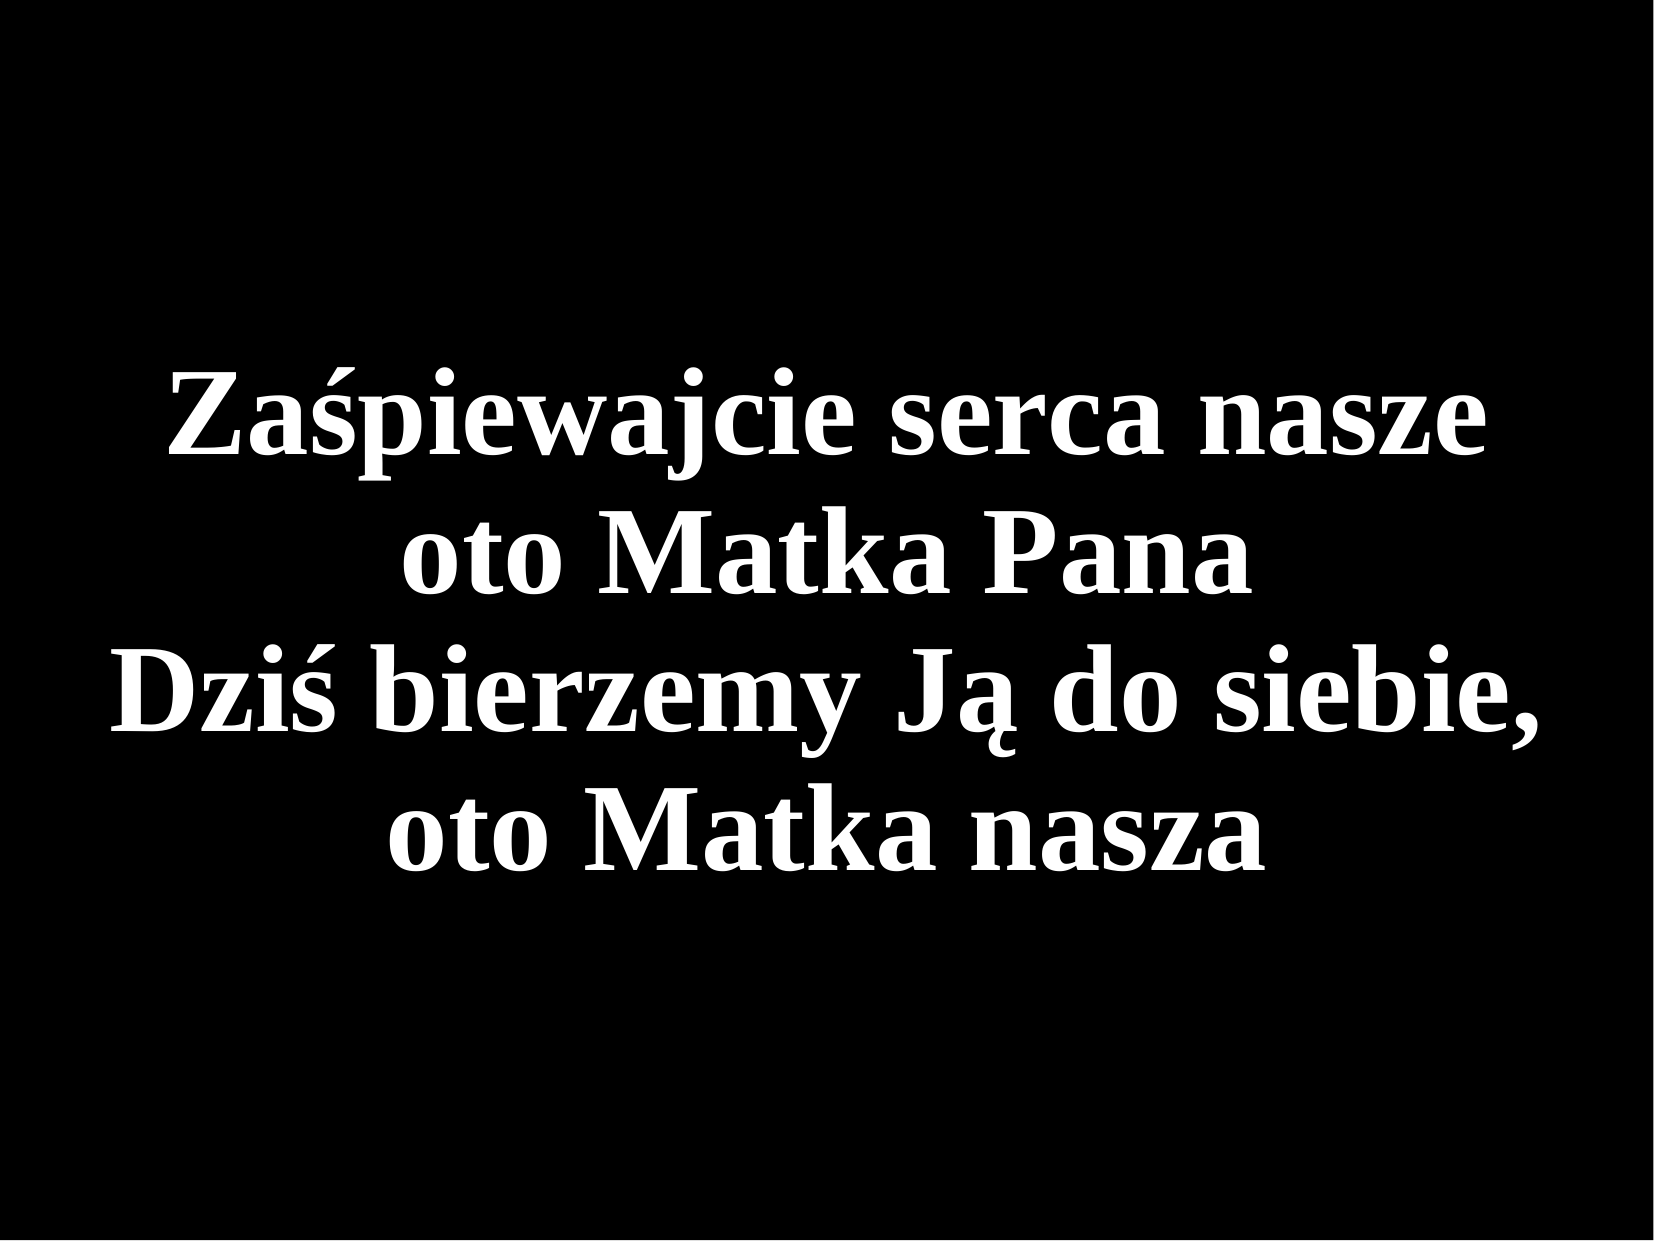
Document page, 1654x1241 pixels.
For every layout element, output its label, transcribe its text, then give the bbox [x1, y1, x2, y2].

title Zaśpiewajcie serca nasze oto Matka Pana Dziś bierzemy Ją do siebie, oto Matka nasza [0, 0, 1654, 1241]
